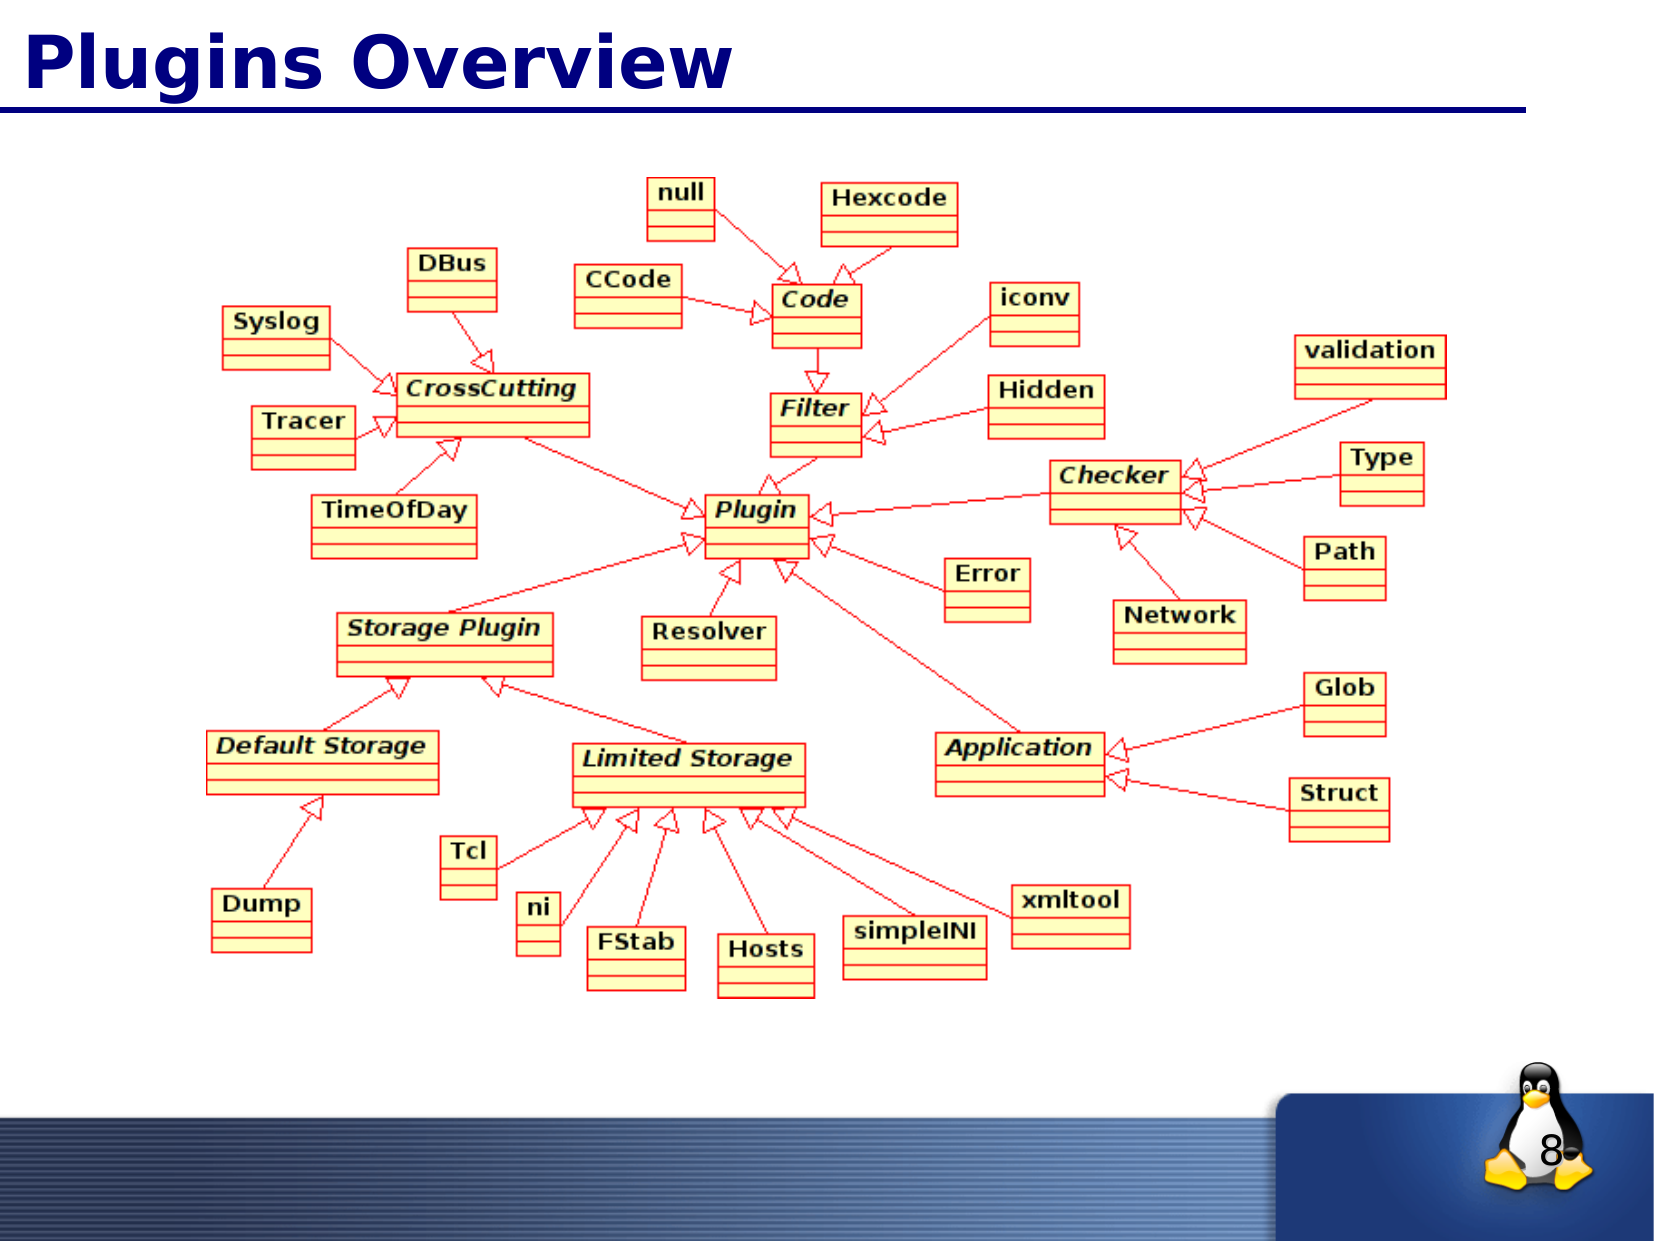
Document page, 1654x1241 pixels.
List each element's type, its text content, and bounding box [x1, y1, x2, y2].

picture [206, 177, 1447, 999]
text_box Plugins Overview [22, 14, 1611, 111]
text_box <Nummer> [1312, 1122, 1565, 1178]
picture [0, 1061, 1654, 1241]
